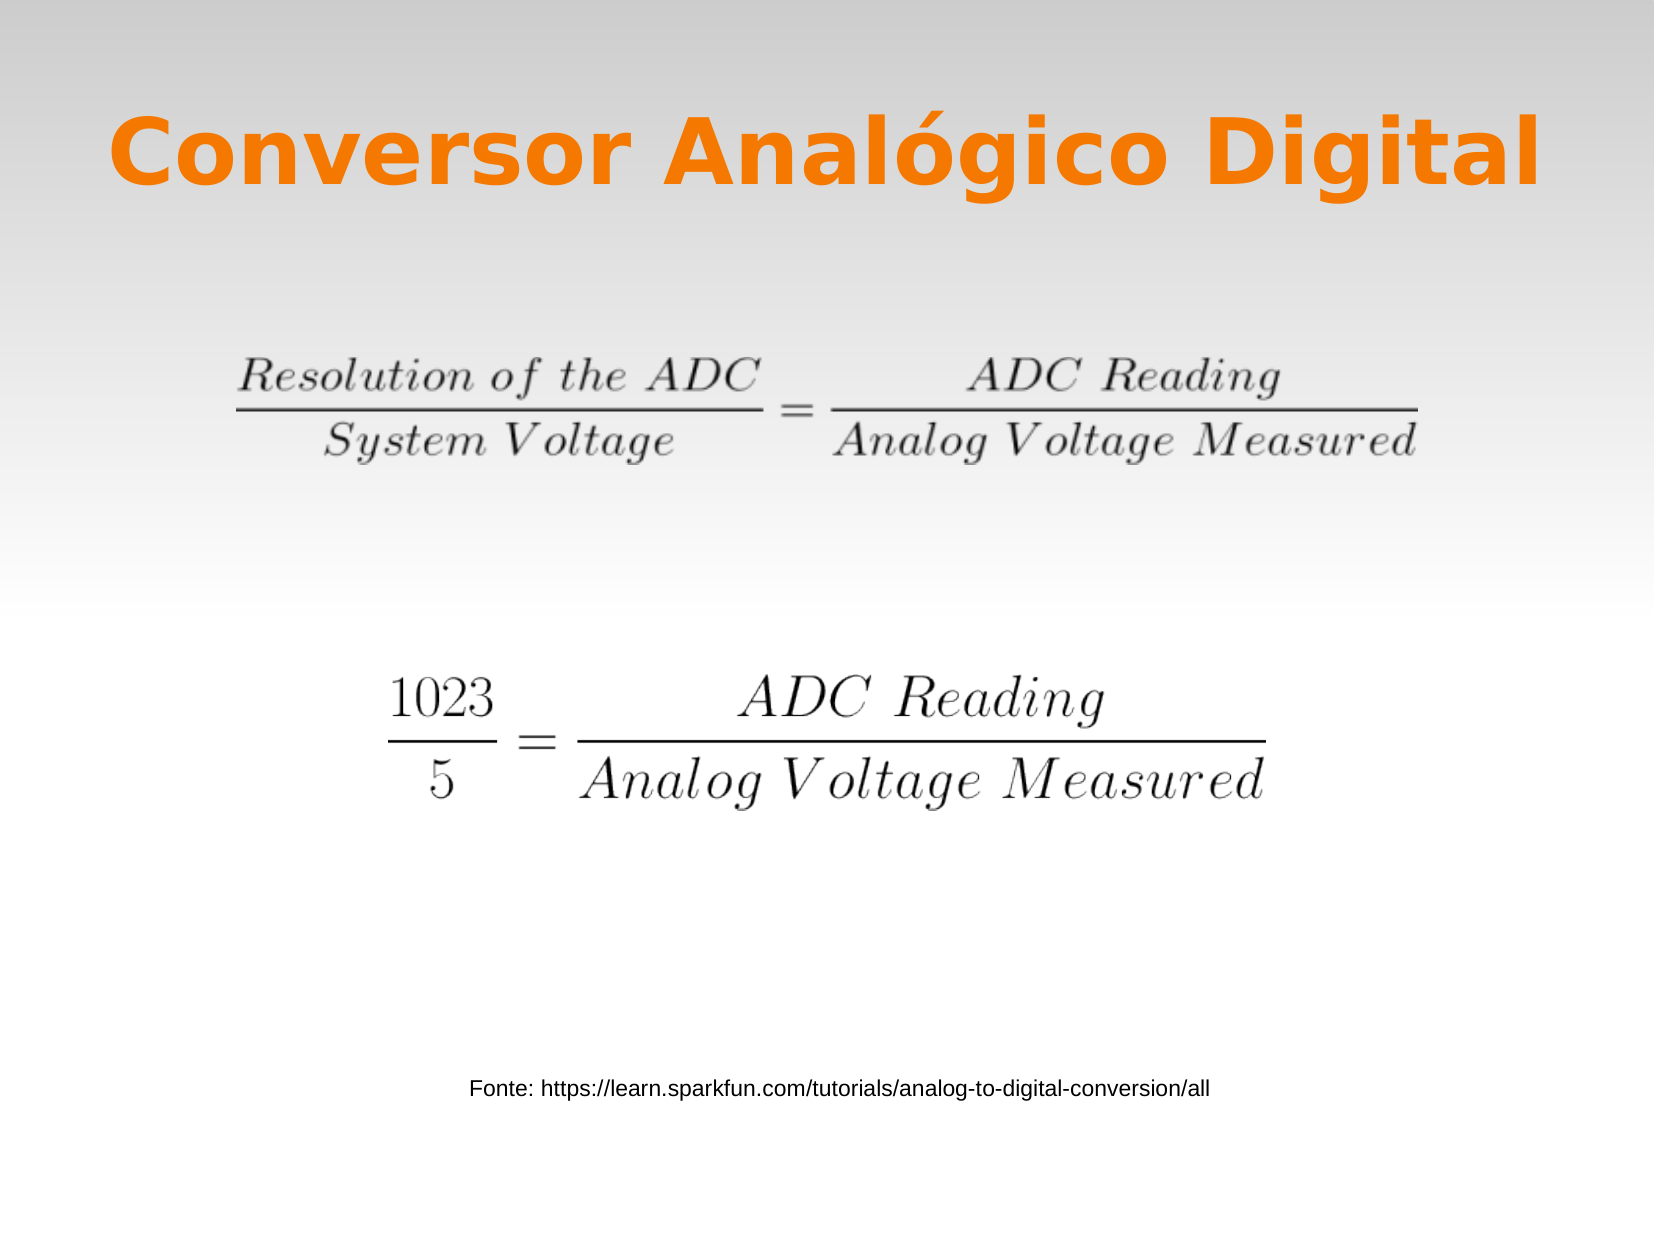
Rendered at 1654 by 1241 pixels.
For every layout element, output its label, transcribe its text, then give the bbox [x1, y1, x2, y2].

title Conversor Analógico Digital [82, 49, 1571, 257]
text_box Fonte: https://learn.sparkfun.com/tutorials/analog-to-digital-conversion/all [454, 1068, 1226, 1109]
picture [388, 674, 1266, 811]
picture [236, 357, 1418, 465]
